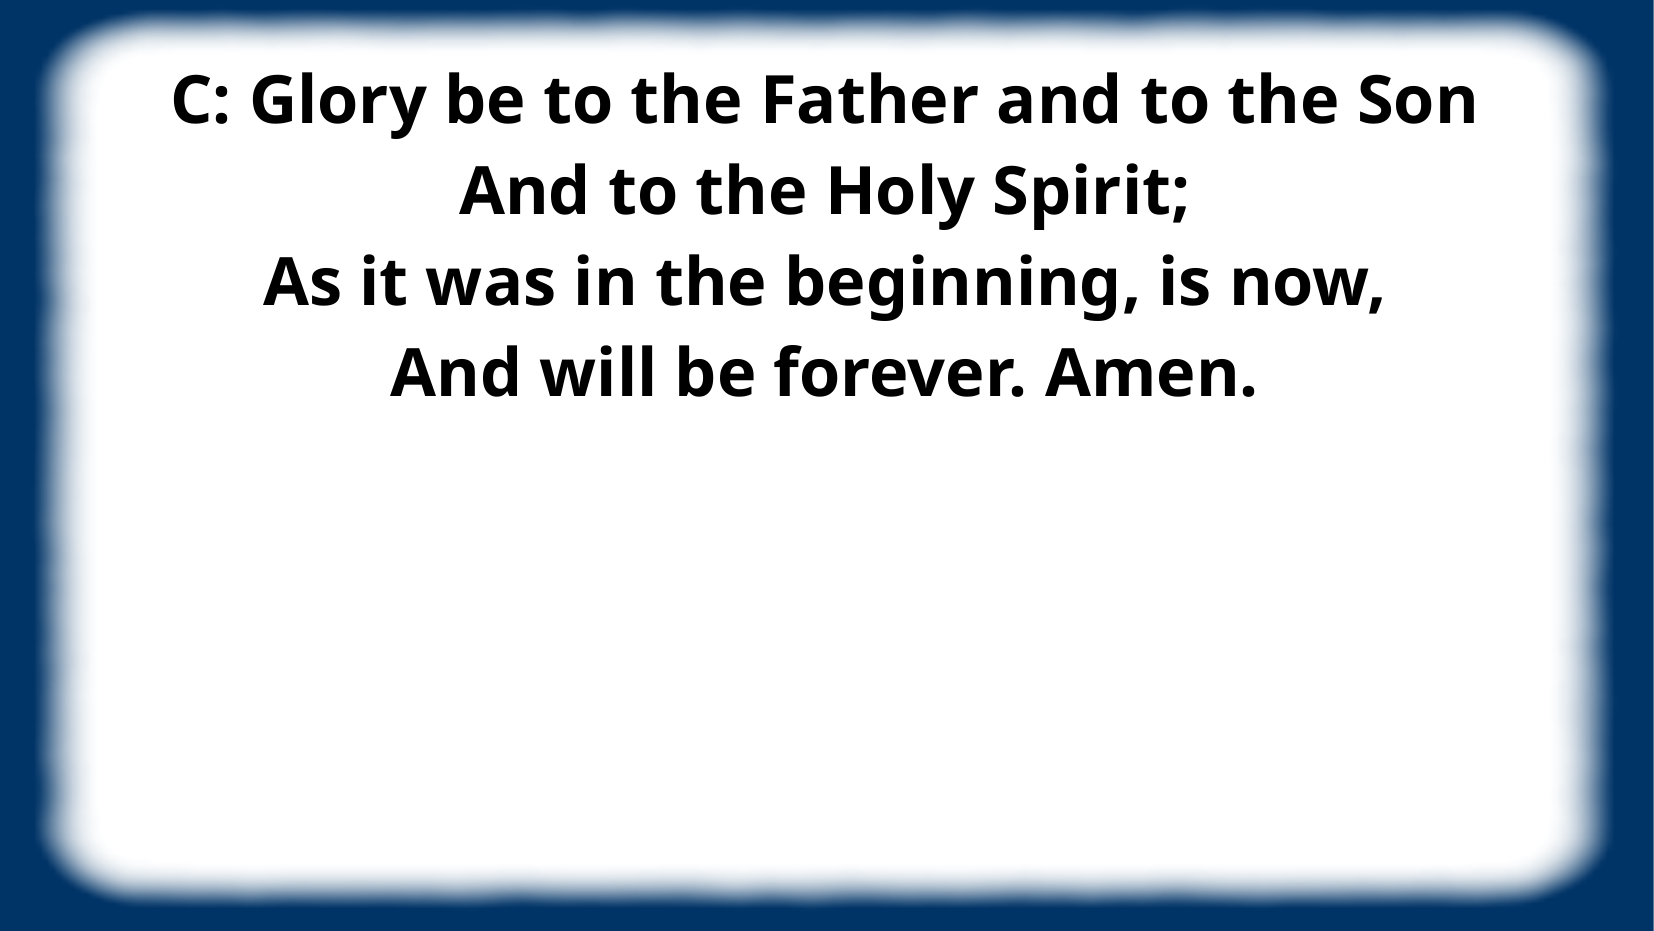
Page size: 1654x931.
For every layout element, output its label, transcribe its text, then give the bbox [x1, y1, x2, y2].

picture [0, 0, 1654, 931]
text_box C: Glory be to the Father and to the Son And to the Holy Spirit; As it was in the beginning, is now, And will be forever. Amen. [90, 45, 1561, 415]
